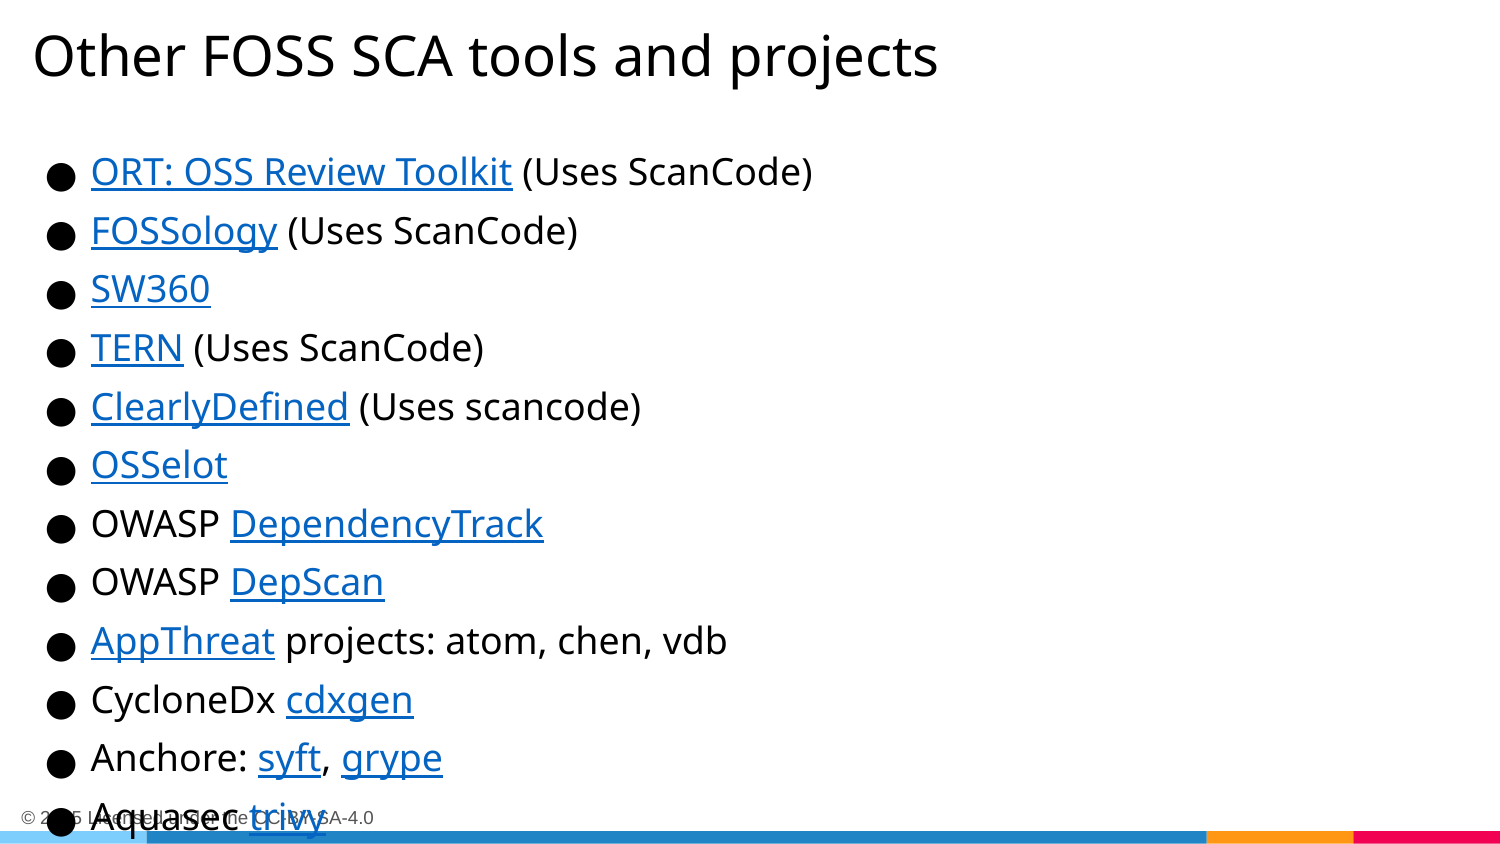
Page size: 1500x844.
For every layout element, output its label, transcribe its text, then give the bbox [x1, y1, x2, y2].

list ORT: OSS Review Toolkit (Uses ScanCode) FOSSology (Uses ScanCode) SW360 TERN (Uses ScanCode) ClearlyDefined (Uses scancode) OSSelot OWASP DependencyTrack OWASP DepScan AppThreat projects: atom, chen, vdb CycloneDx cdxgen Anchore: syft, grype Aquasec trivy [23, 129, 1487, 803]
title Other FOSS SCA tools and projects [21, 15, 1354, 100]
